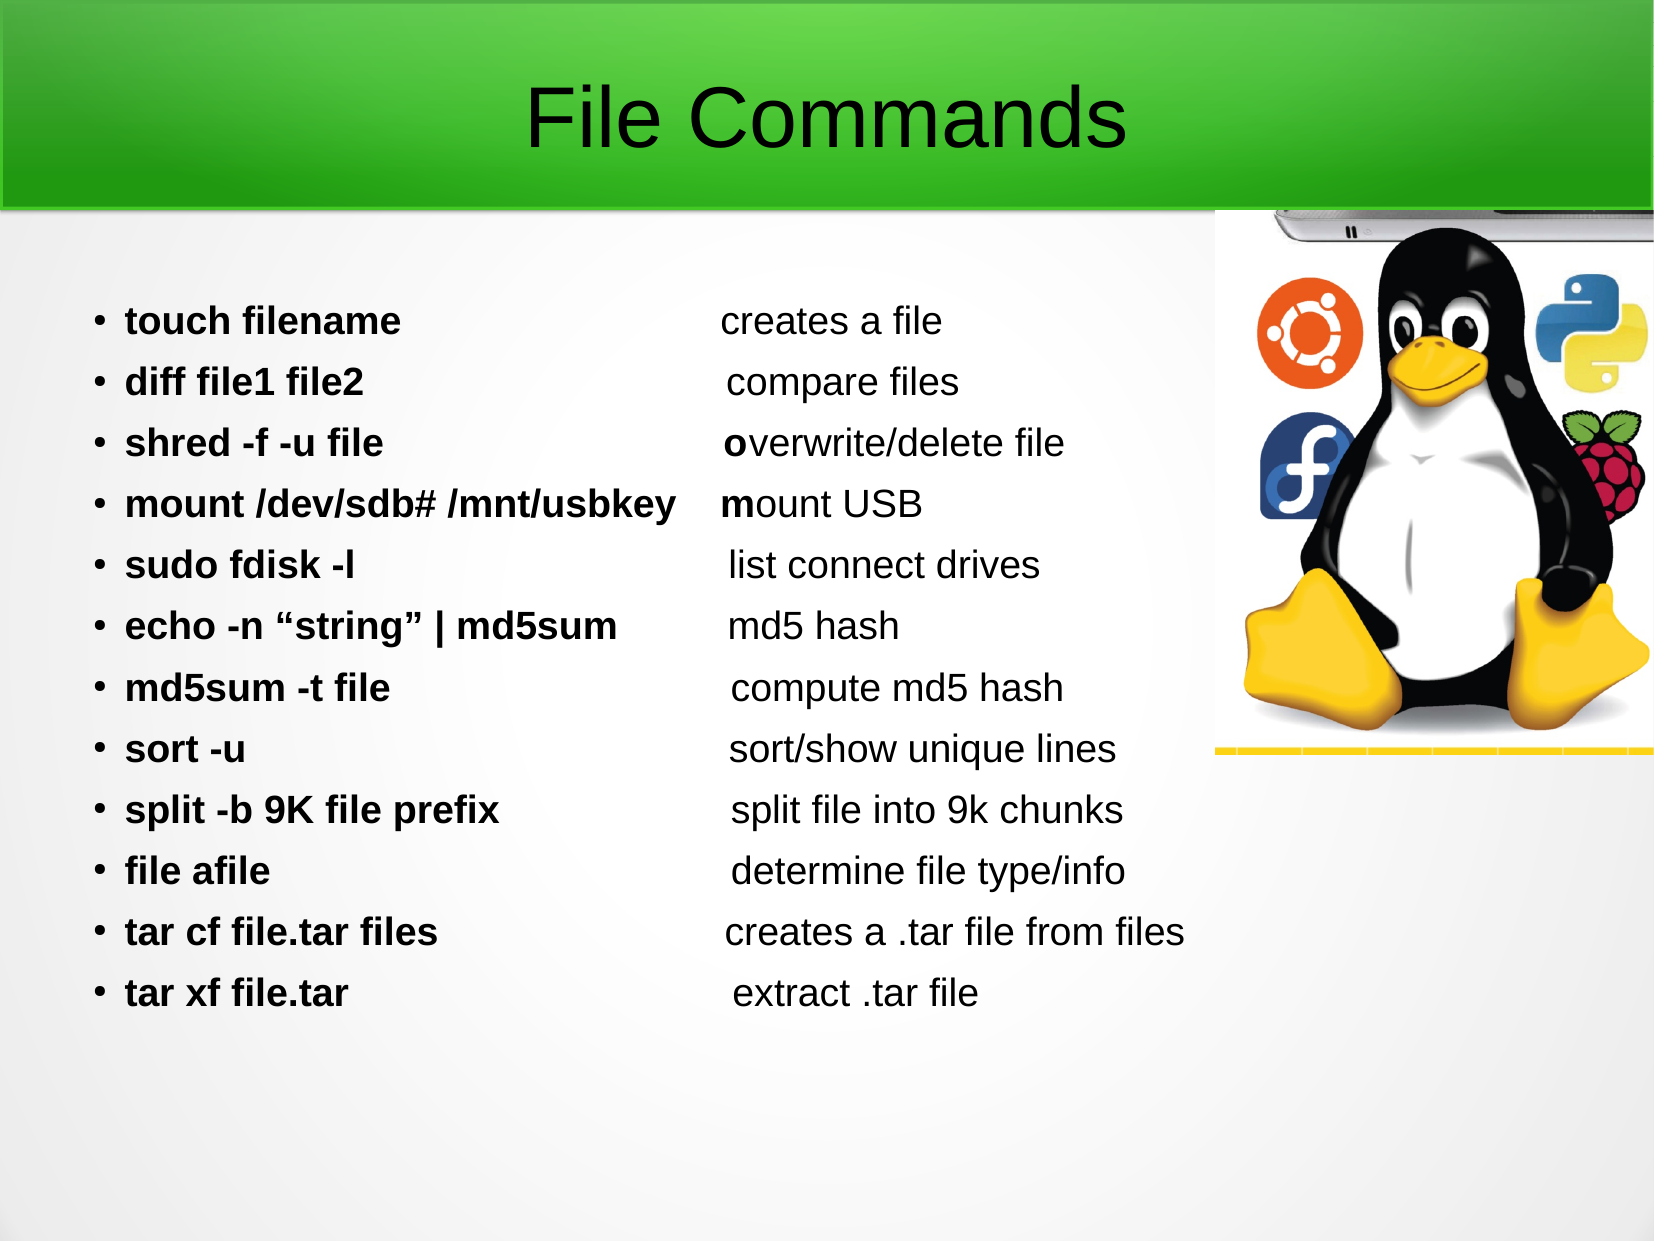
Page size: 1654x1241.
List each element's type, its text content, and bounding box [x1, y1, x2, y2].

list touch filename creates a file diff file1 file2 compare files shred -f -u file overwrite/delete file mount /dev/sdb# /mnt/usbkey mount USB sudo fdisk -l list connect drives echo -n “string” | md5sum md5 hash md5sum -t file compute md5 hash sort -u sort/show unique lines split -b 9K file prefix split file into 9k chunks file afile determine file type/info tar cf file.tar files creates a .tar file from files tar xf file.tar extract .tar file [82, 299, 1571, 1019]
picture [1215, 210, 1654, 755]
title File Commands [82, 47, 1571, 189]
